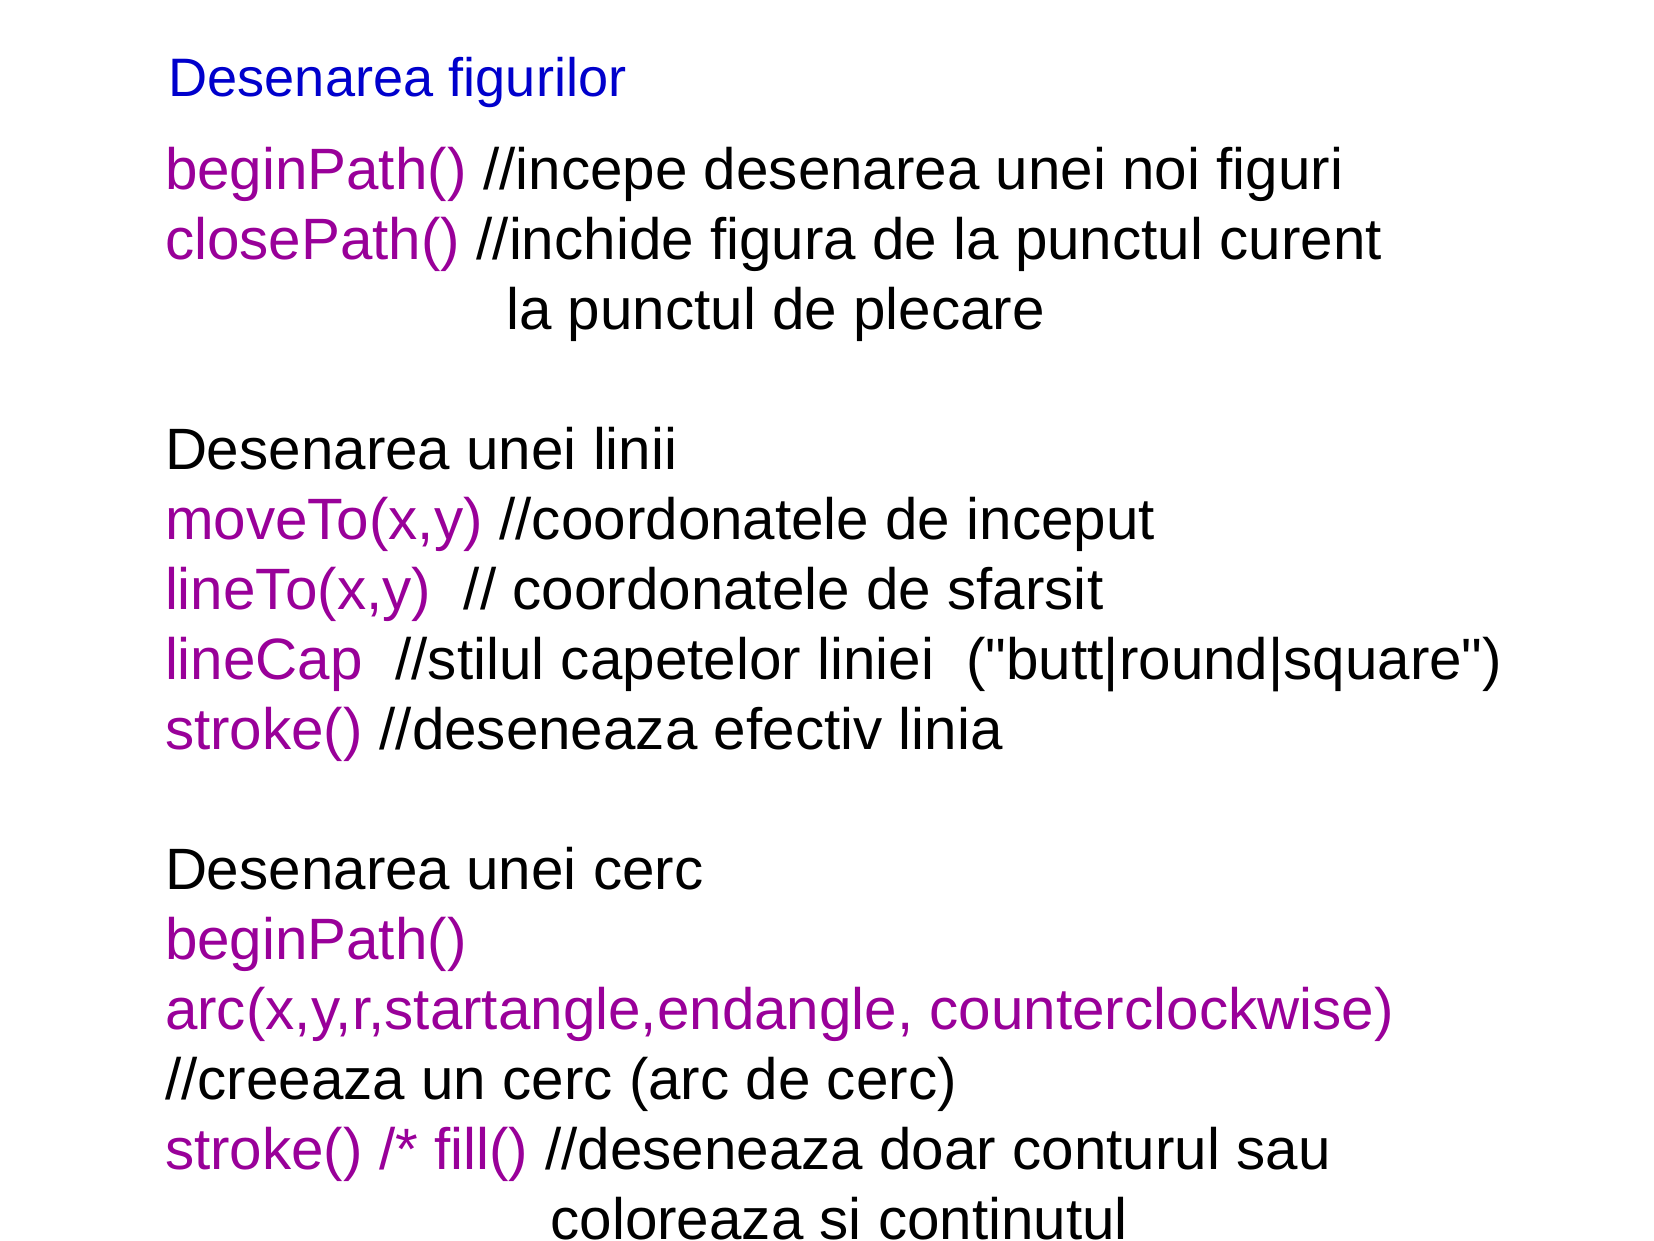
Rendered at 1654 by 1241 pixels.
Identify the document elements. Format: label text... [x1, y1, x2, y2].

text_box beginPath() //incepe desenarea unei noi figuri closePath() //inchide figura de la punctul curent la punctul de plecare la punctul de plecare Desenarea unei linii moveTo(x,y) //coordonatele de inceput lineTo(x,y) // coordonatele de sfarsit lineCap //stilul capetelor liniei ("butt|round|square") stroke() //deseneaza efectiv linia Desenarea unei cerc beginPath() arc(x,y,r,startangle,endangle, counterclockwise) //creeaza un cerc (arc de cerc) stroke() /* fill() //deseneaza doar conturul sau coloreaza si continutul [150, 124, 1520, 1241]
text_box Desenarea figurilor [153, 35, 642, 116]
